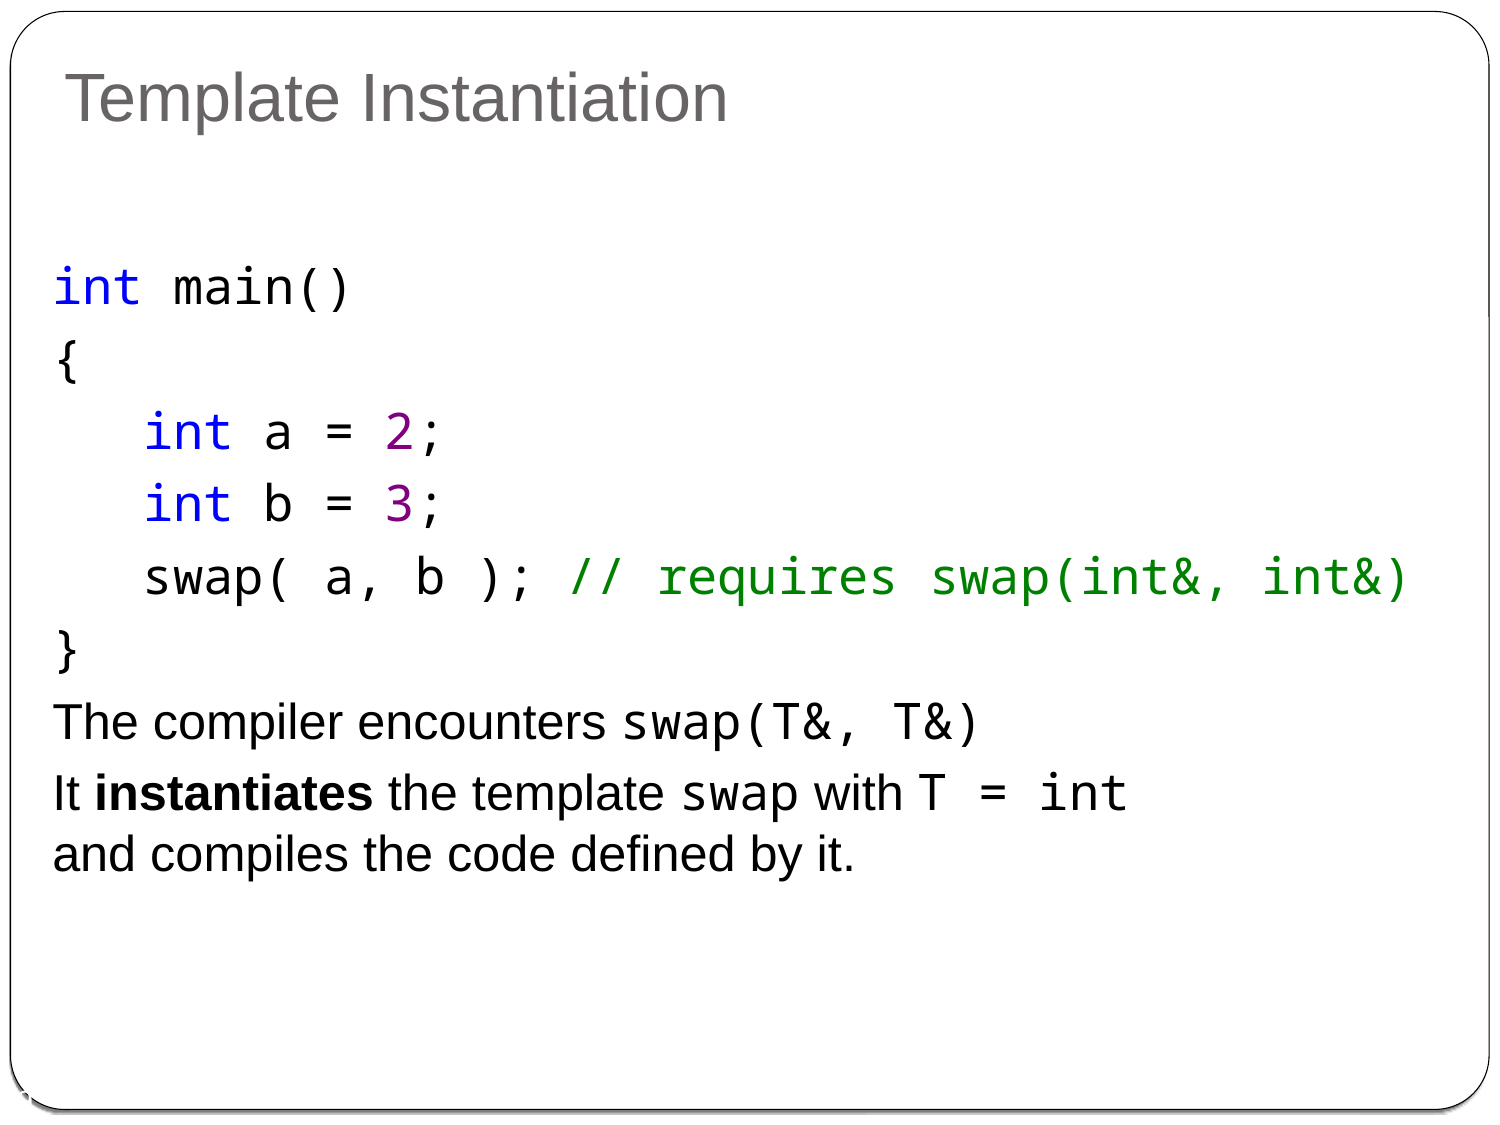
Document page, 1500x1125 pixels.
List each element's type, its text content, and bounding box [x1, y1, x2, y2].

list int main() { int a = 2; int b = 3; swap( a, b ); // requires swap(int&, int&) } The compiler encounters swap(T&, T&) It instantiates the template swap with T = int and compiles the code defined by it. [37, 162, 1463, 1088]
title Template Instantiation [50, 45, 1450, 150]
slide_number <number> [0, 1074, 50, 1125]
